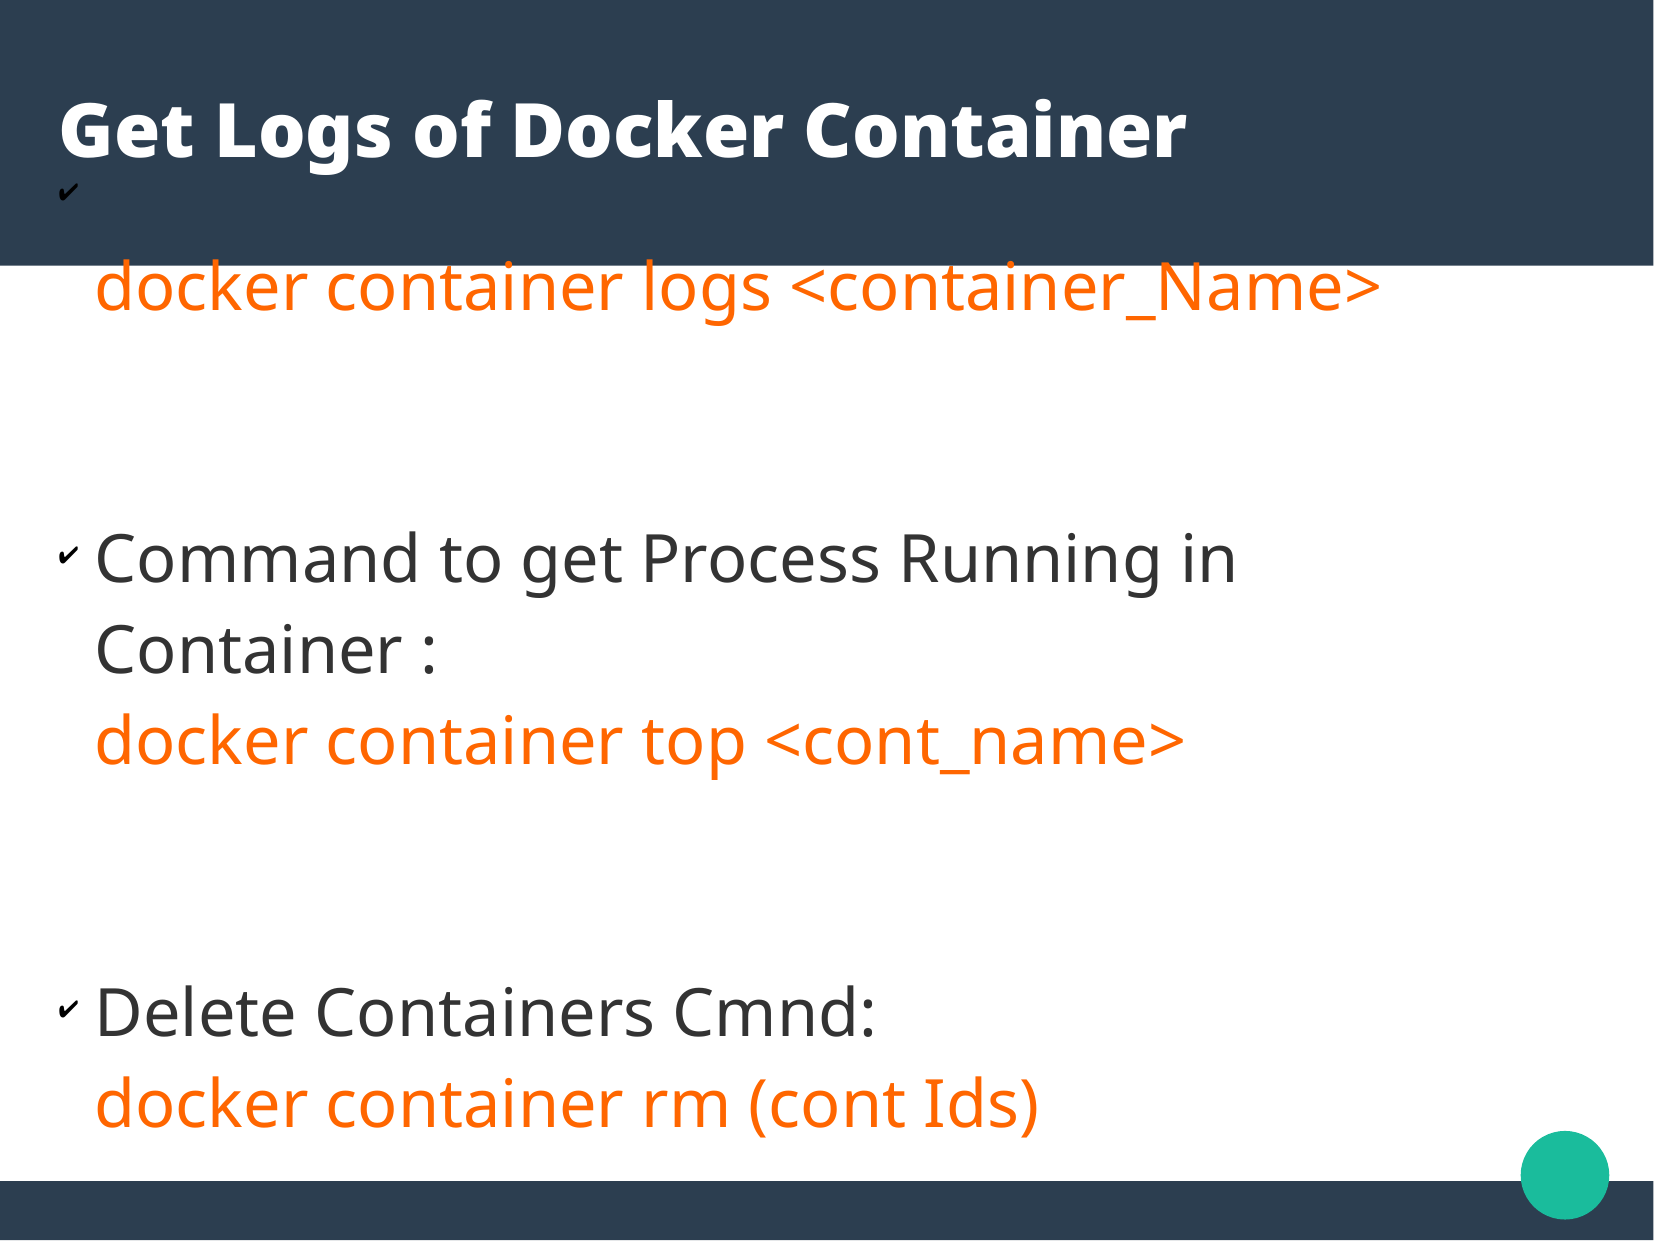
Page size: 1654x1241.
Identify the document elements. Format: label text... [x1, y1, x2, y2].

title Get Logs of Docker Container [59, 49, 1595, 207]
subtitle Command to get the Container Logs : docker container logs <container_Name> Command to get Process Running in Container : docker container top <cont_name> Delete Containers Cmnd: docker container rm (cont Ids) [59, 232, 1595, 1241]
